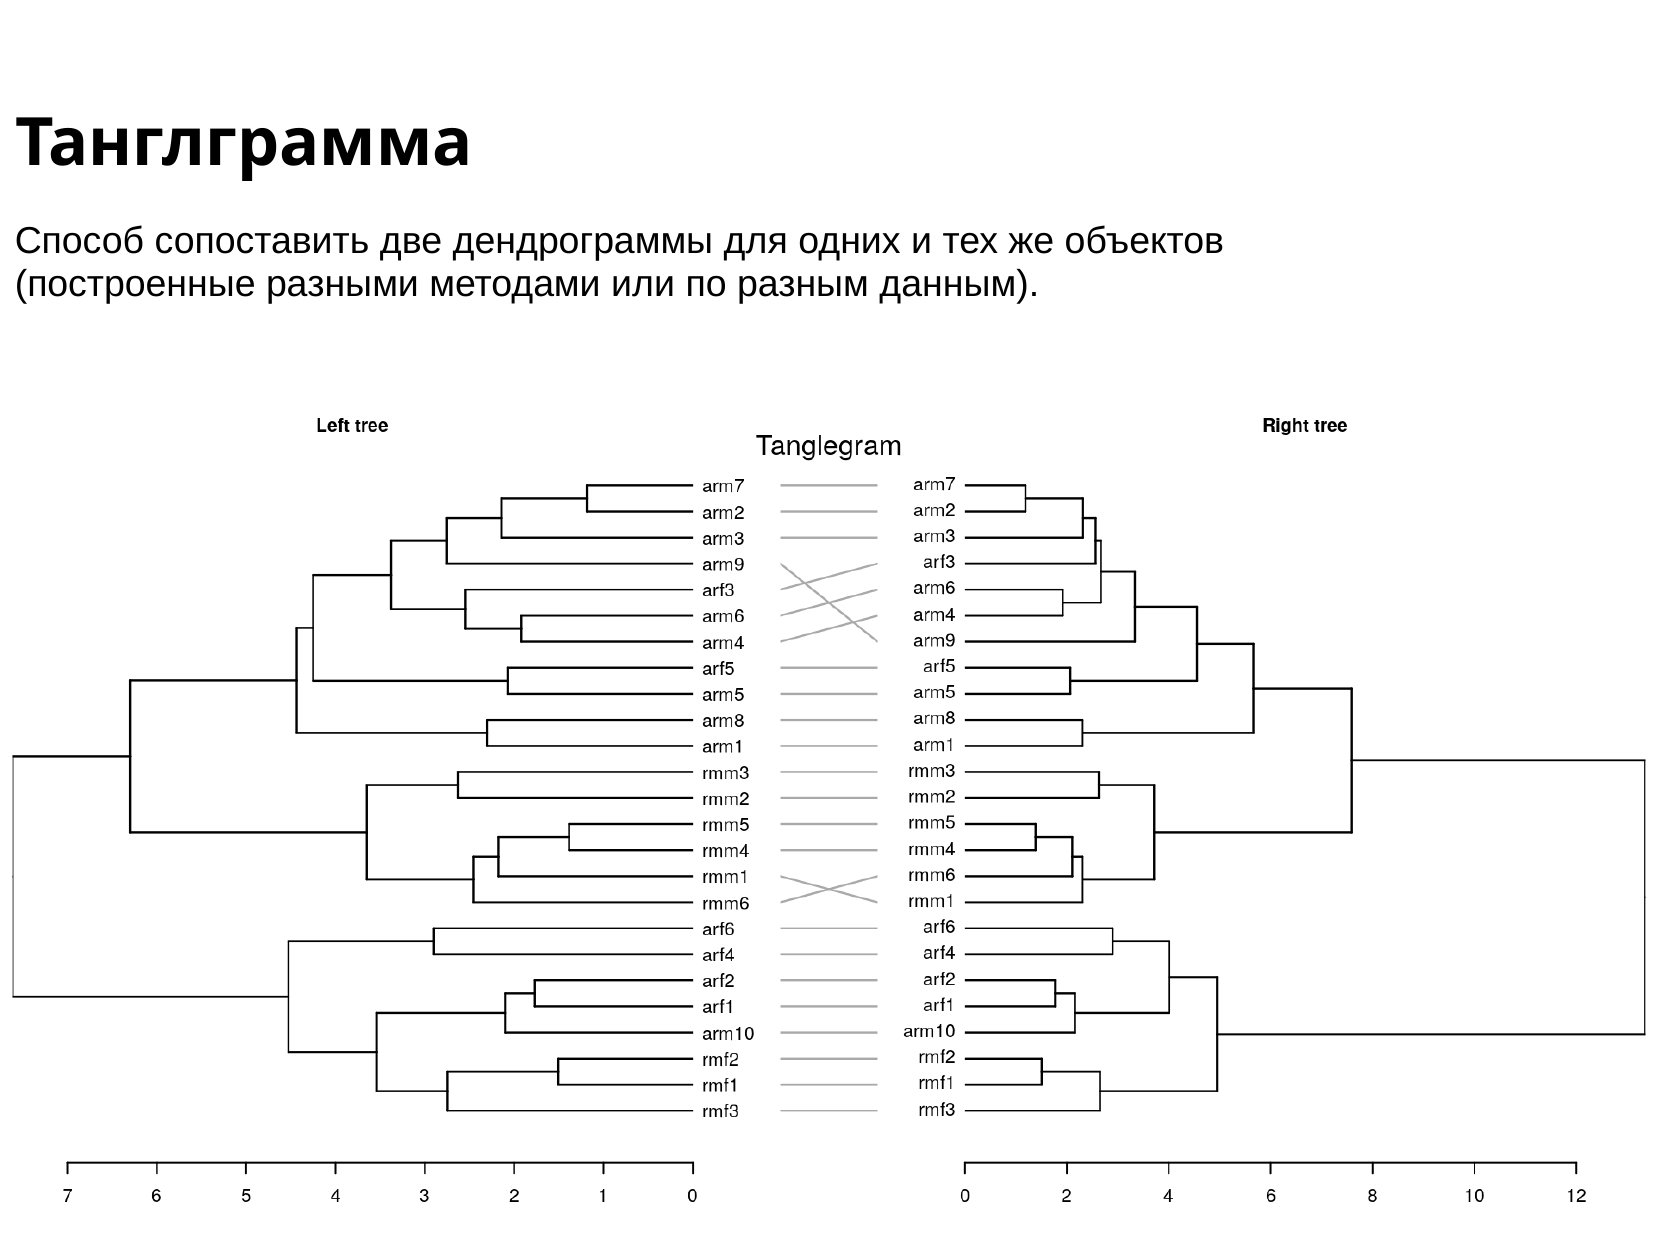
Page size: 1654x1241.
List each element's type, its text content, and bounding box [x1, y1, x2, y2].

title Танглграмма [15, 19, 1636, 212]
picture [1, 389, 1654, 1217]
text_box Способ сопоставить две дендрограммы для одних и тех же объектов (построенные разными методами или по разным данным). [0, 212, 1654, 312]
